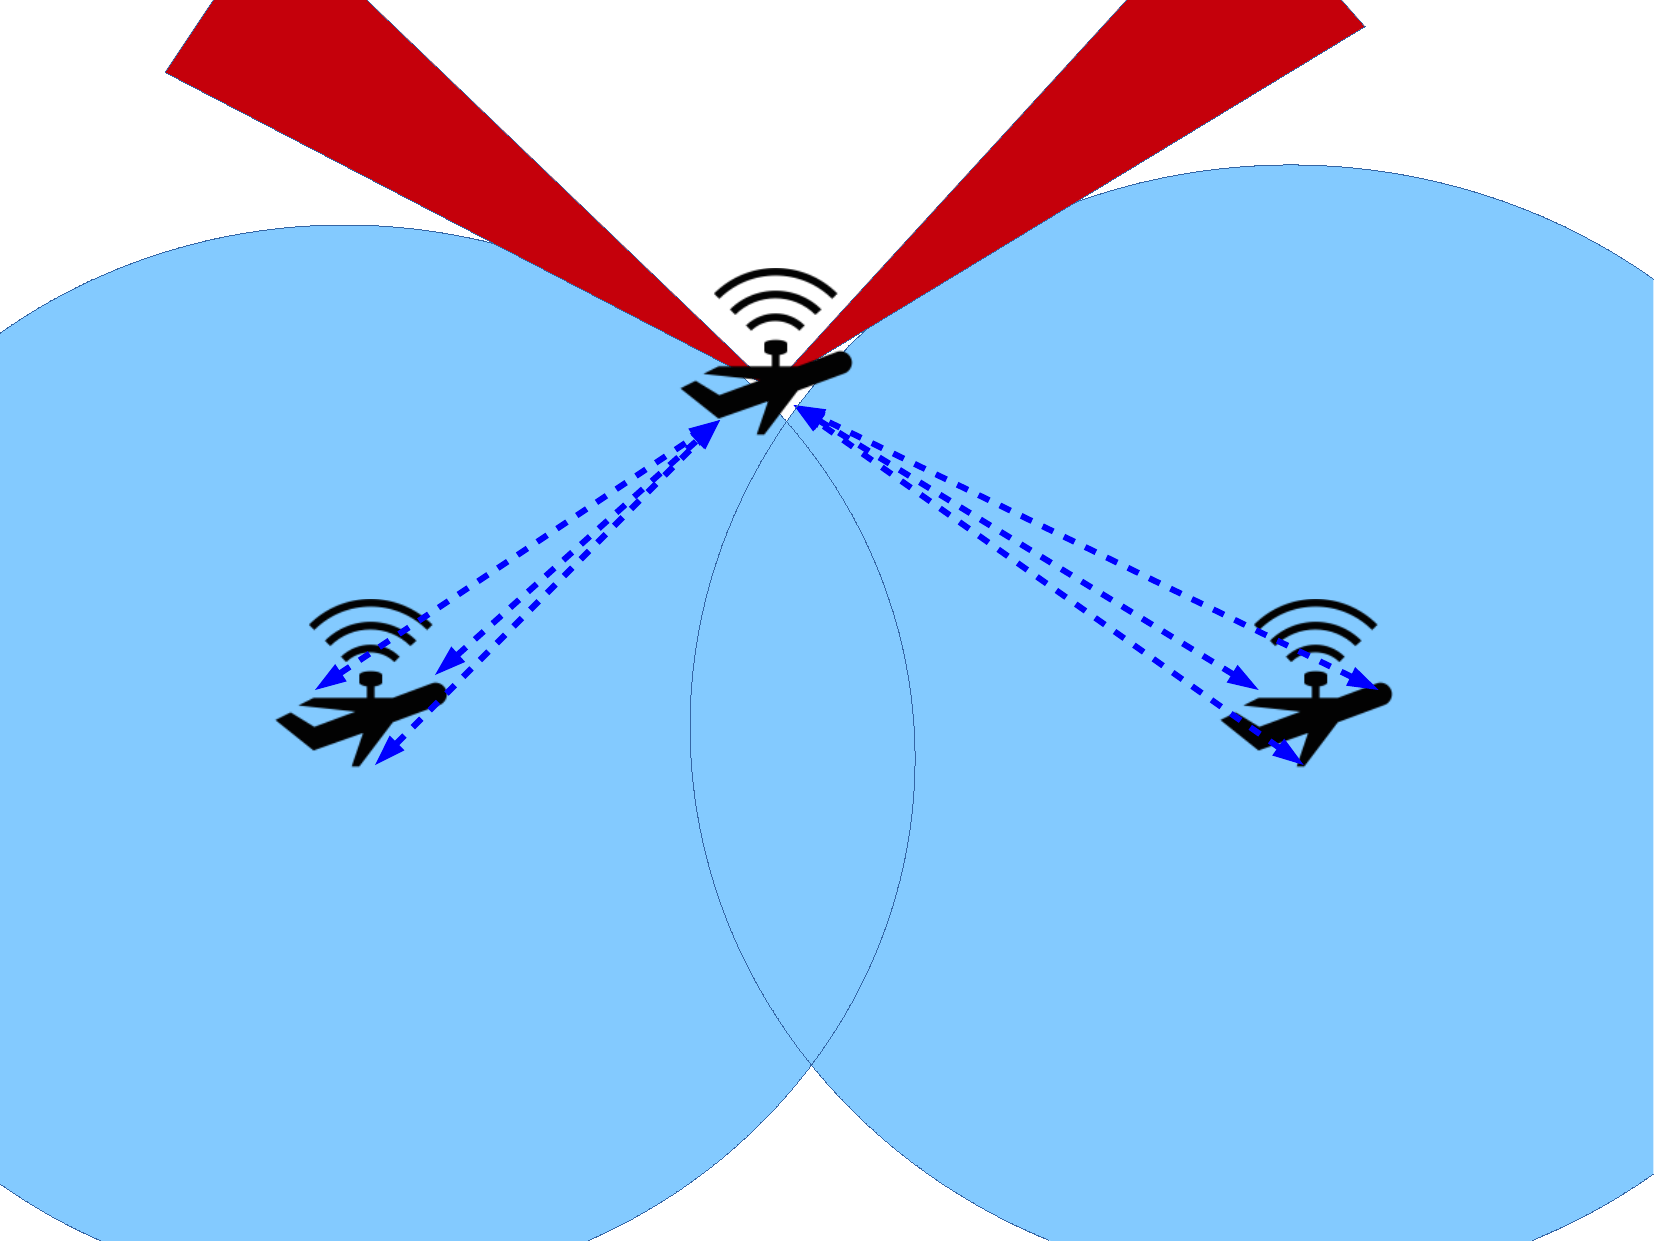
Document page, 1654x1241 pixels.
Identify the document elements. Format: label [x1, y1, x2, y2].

text_box [0, 0, 1654, 1241]
picture [673, 268, 856, 451]
picture [1213, 599, 1396, 782]
picture [268, 599, 451, 782]
